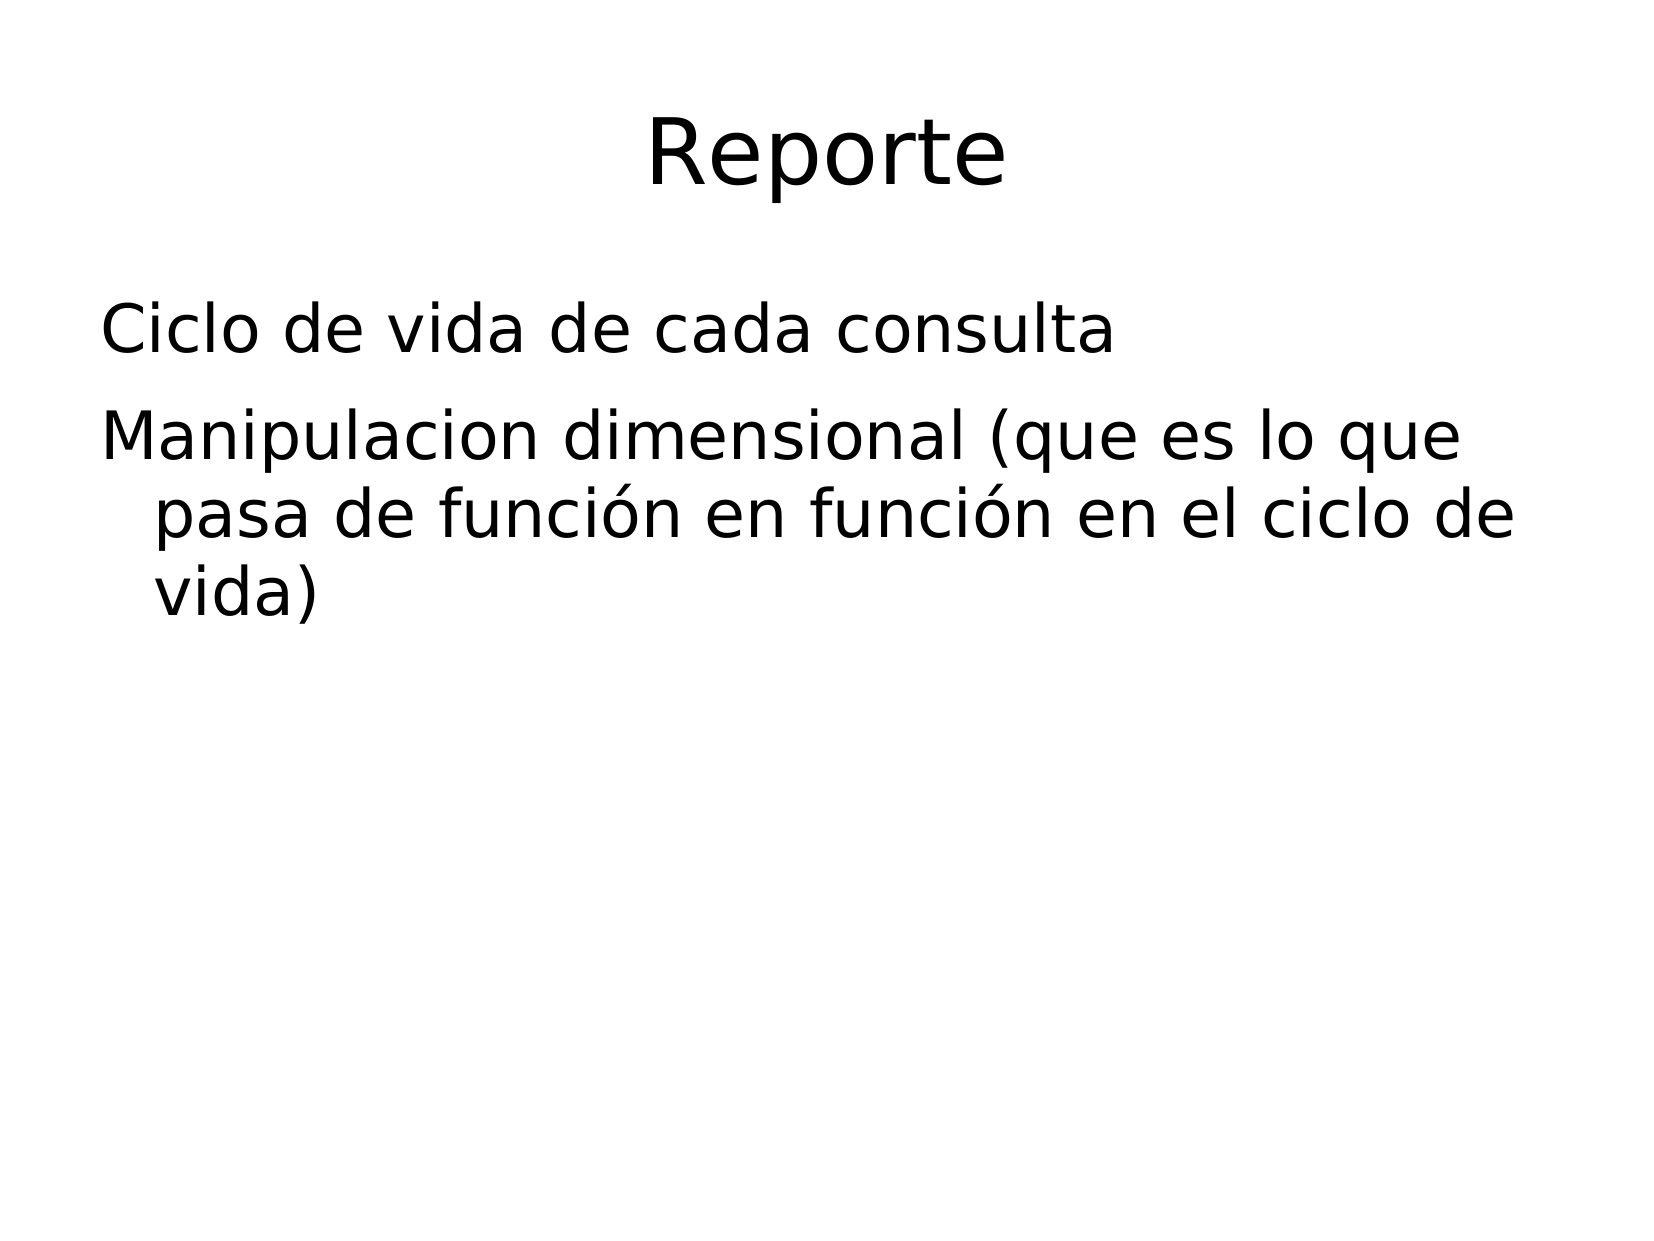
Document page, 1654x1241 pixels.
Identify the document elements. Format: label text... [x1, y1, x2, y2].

list Ciclo de vida de cada consulta Manipulacion dimensional (que es lo que pasa de función en función en el ciclo de vida) [82, 290, 1571, 1094]
title Reporte [82, 56, 1571, 250]
